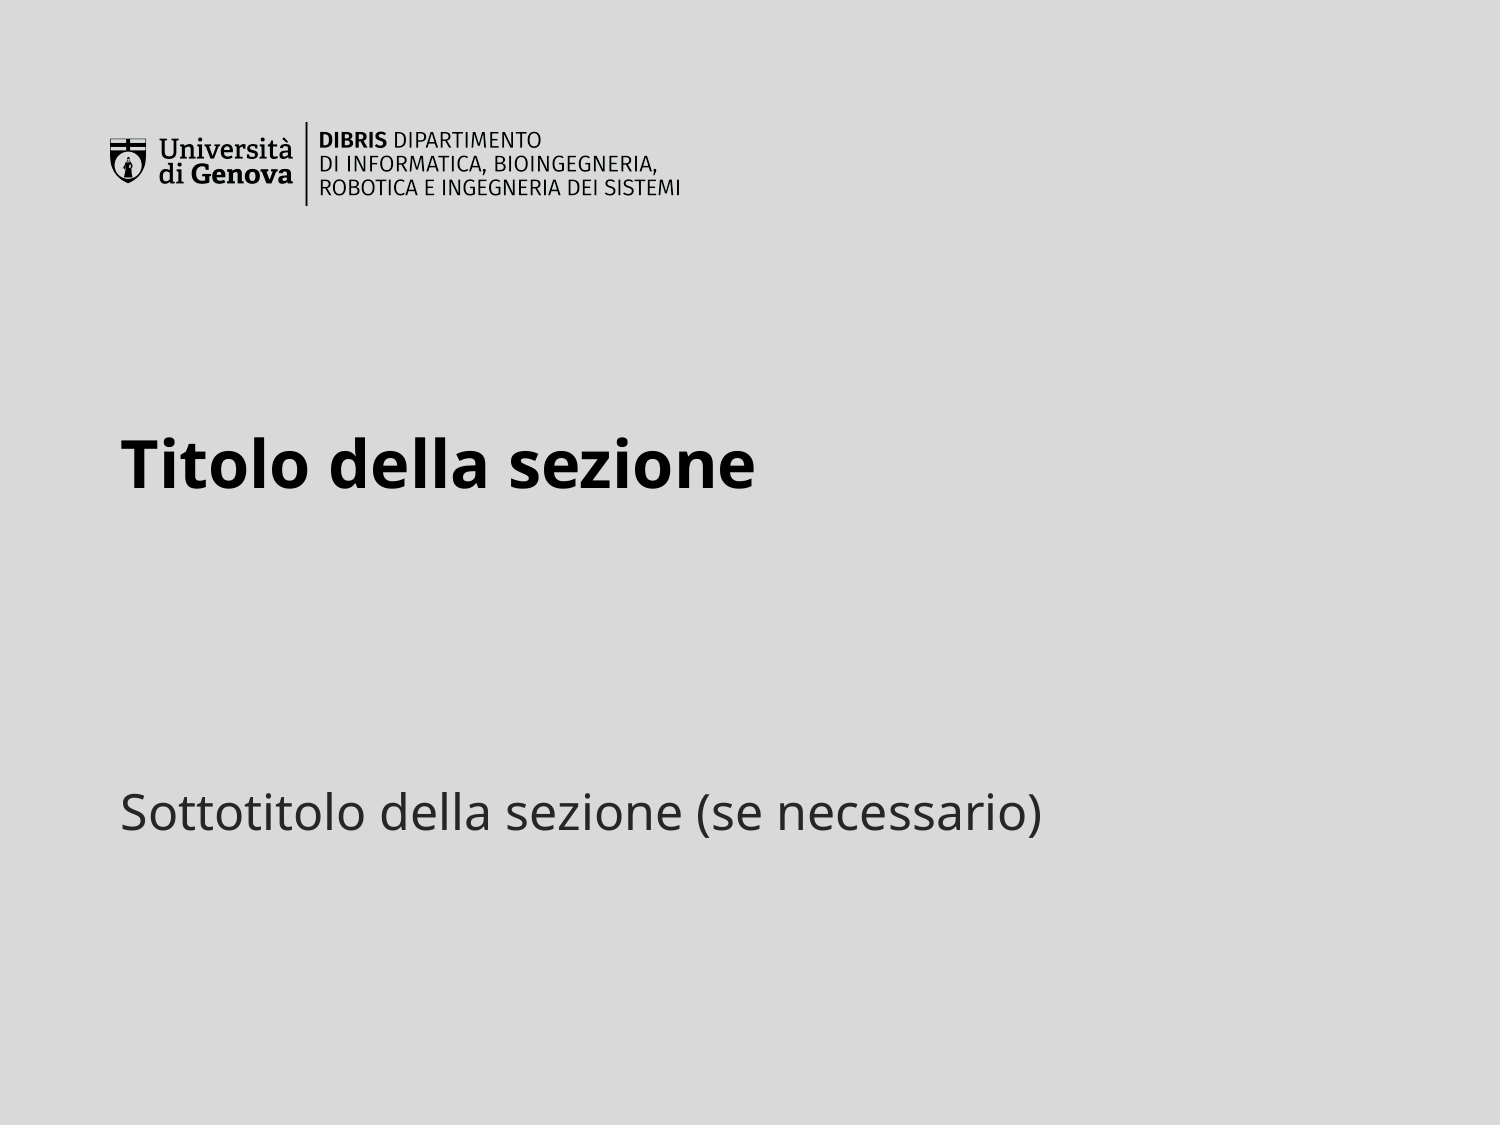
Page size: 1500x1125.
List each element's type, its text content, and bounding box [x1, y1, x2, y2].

picture [110, 122, 679, 206]
title Titolo della sezione [105, 262, 1390, 661]
list Sottotitolo della sezione (se necessario) [105, 740, 1390, 889]
